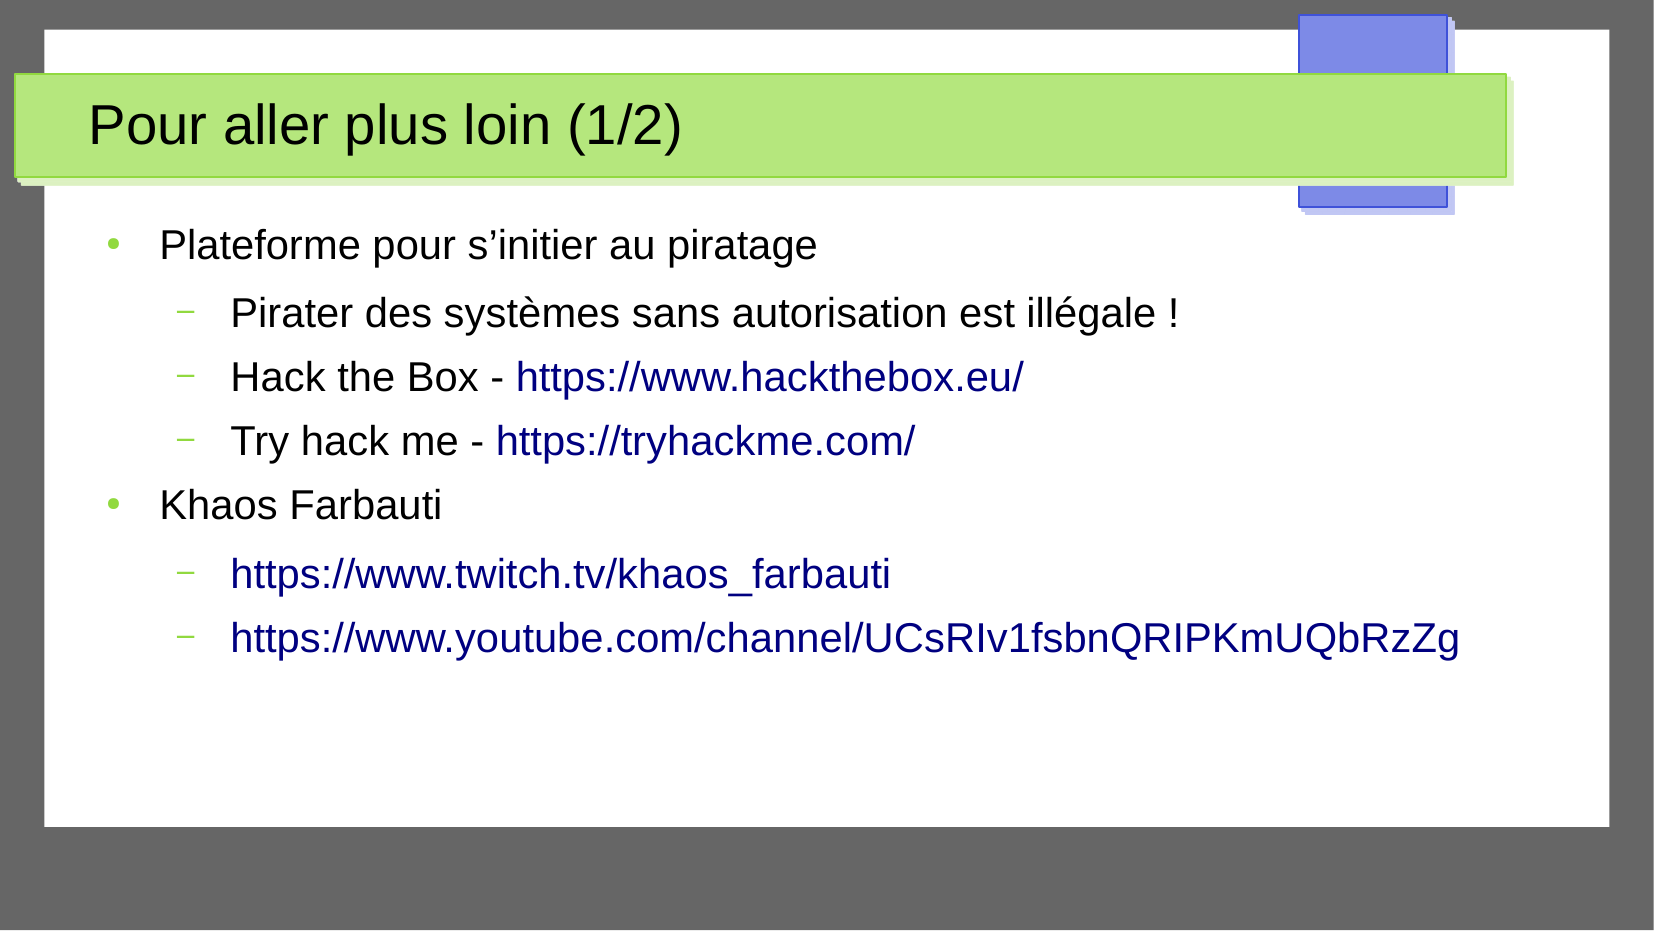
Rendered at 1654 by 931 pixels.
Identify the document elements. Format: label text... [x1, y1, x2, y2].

title Pour aller plus loin (1/2) [88, 73, 1506, 178]
list Plateforme pour s’initier au piratage Pirater des systèmes sans autorisation est illégale ! Hack the Box - https://www.hackthebox.eu/ Try hack me - https://tryhackme.com/ Khaos Farbauti https://www.twitch.tv/khaos_farbauti https://www.youtube.com/channel/UCsRIv1fsbnQRIPKmUQbRzZg [88, 221, 1565, 813]
